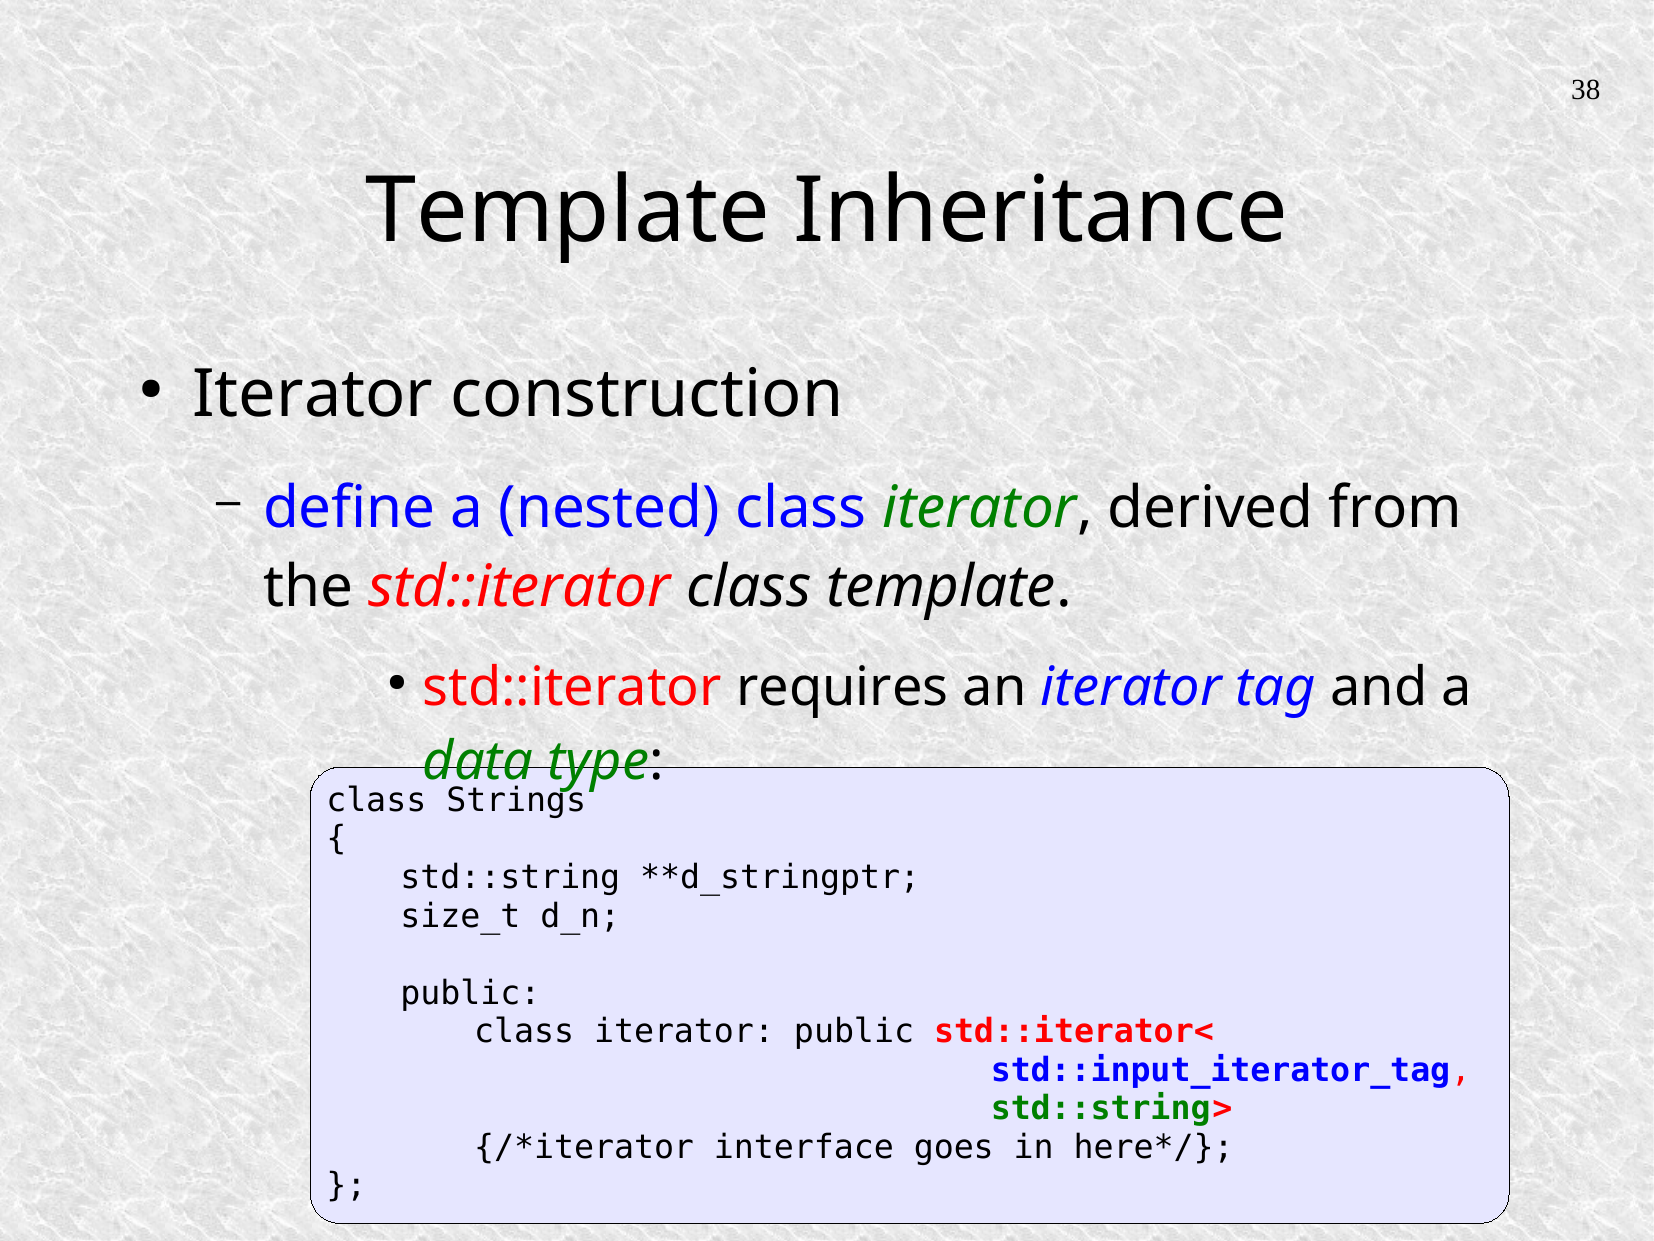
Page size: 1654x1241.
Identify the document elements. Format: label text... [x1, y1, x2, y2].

picture [0, 0, 1654, 1241]
title Template Inheritance [121, 102, 1534, 311]
list Iterator construction define a (nested) class iterator, derived from the std::iterator class template. std::iterator requires an iterator tag and a data type: [121, 344, 1534, 1127]
text_box class Strings { std::string **d_stringptr; size_t d_n; public: class iterator: public std::iterator< std::input_iterator_tag, std::string > {/*iterator interface goes in here*/}; }; [326, 780, 1542, 1205]
text_box [310, 1127, 1507, 1224]
